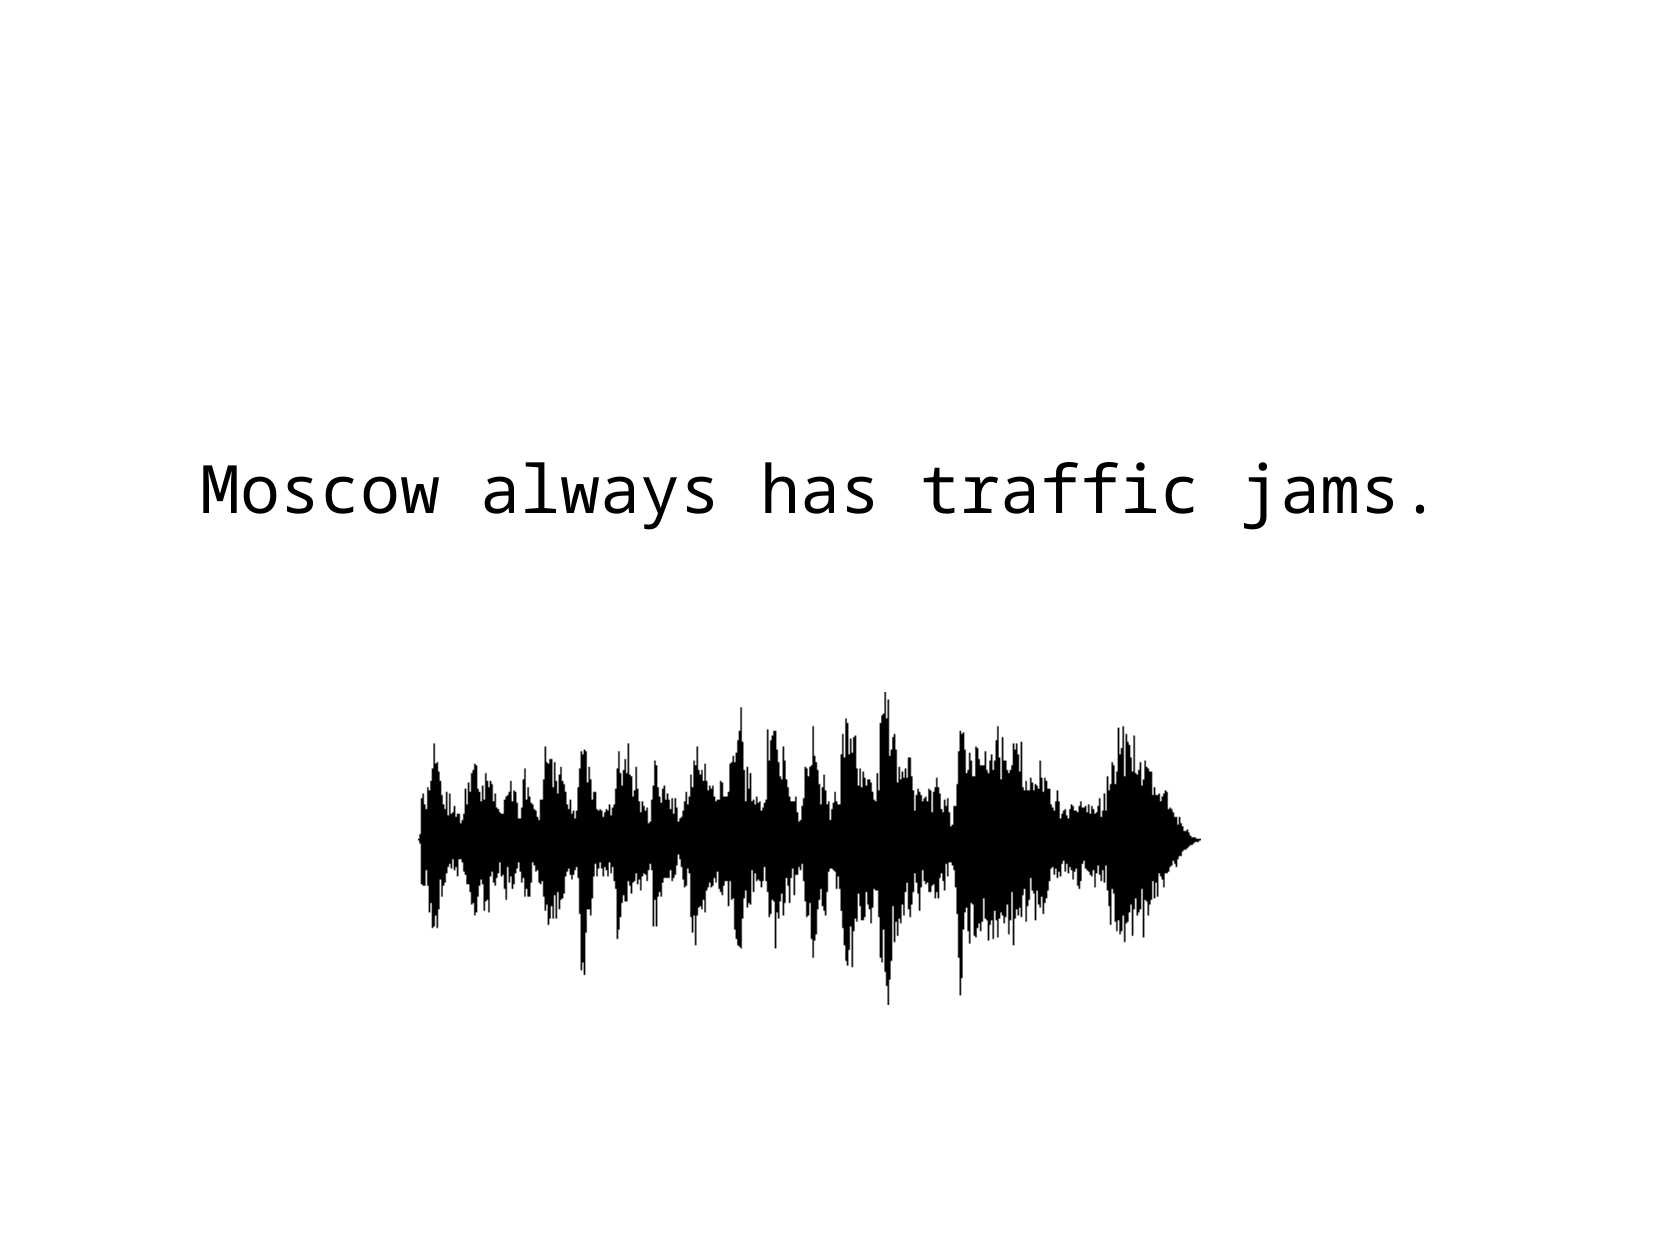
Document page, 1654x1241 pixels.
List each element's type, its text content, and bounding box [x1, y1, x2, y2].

picture [418, 692, 1201, 1006]
text_box Moscow always has traffic jams. [185, 434, 1471, 526]
